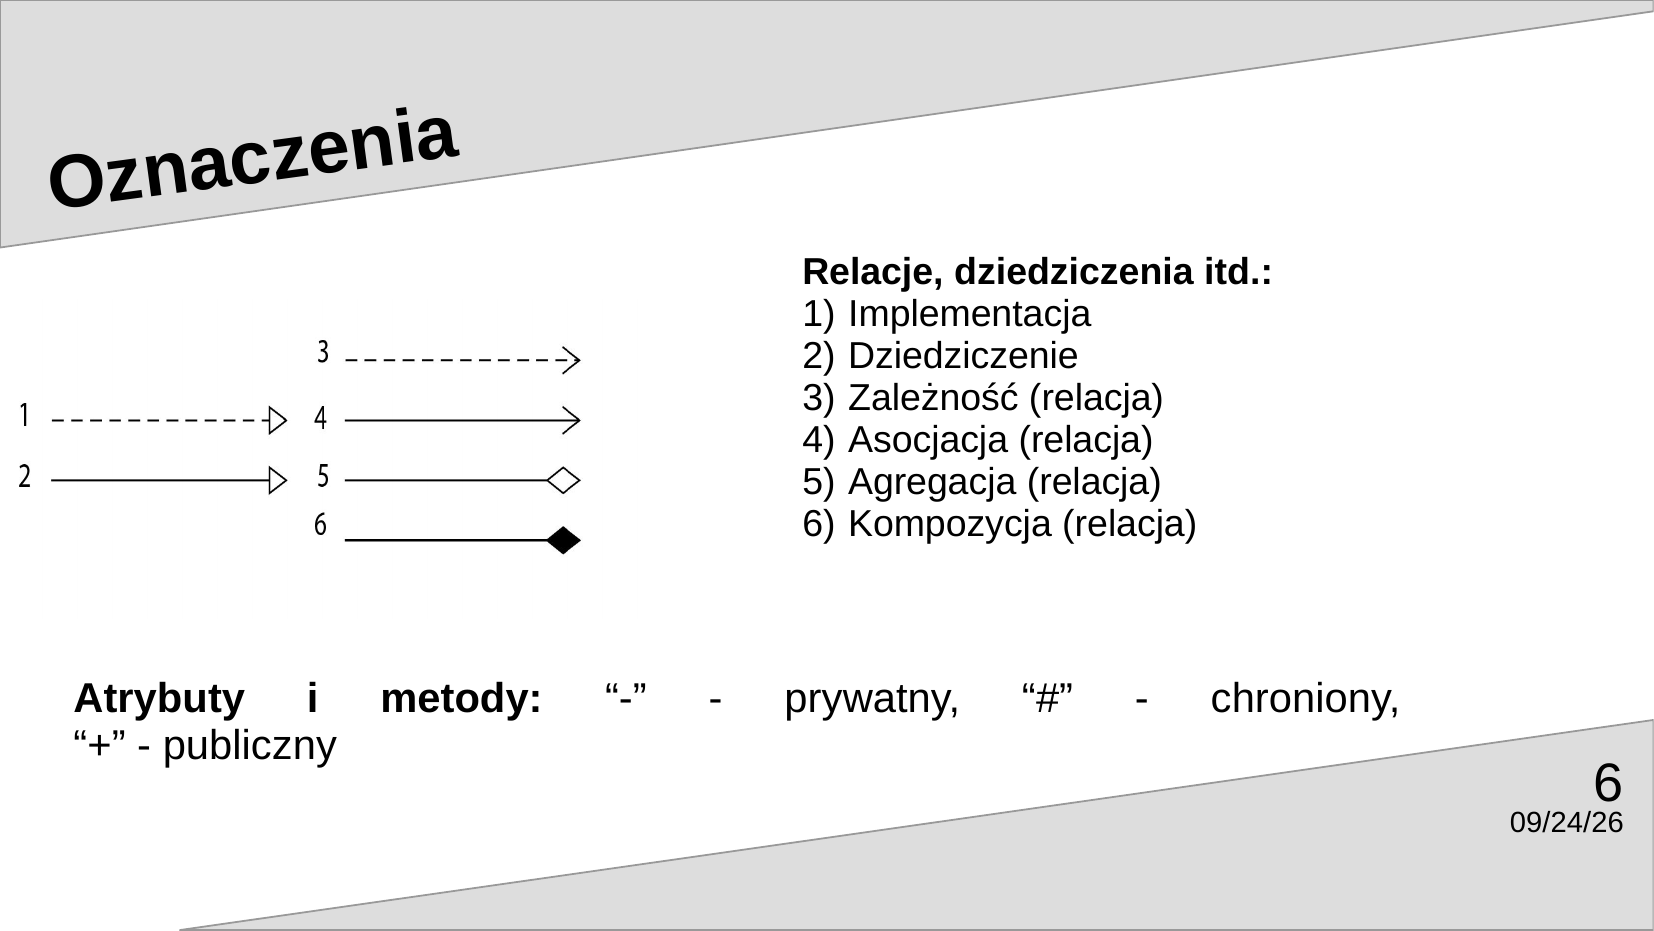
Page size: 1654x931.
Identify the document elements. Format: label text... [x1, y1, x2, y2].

text_box Relacje, dziedziczenia itd.: Implementacja Dziedziczenie Zależność (relacja) Asocjacja (relacja) Agregacja (relacja) Kompozycja (relacja) [787, 243, 1576, 563]
title Oznaczenia [37, 0, 1522, 263]
picture [7, 299, 638, 619]
list Atrybuty i metody: “-” - prywatny, “#” - chroniony, “+” - publiczny [2, 675, 1463, 931]
